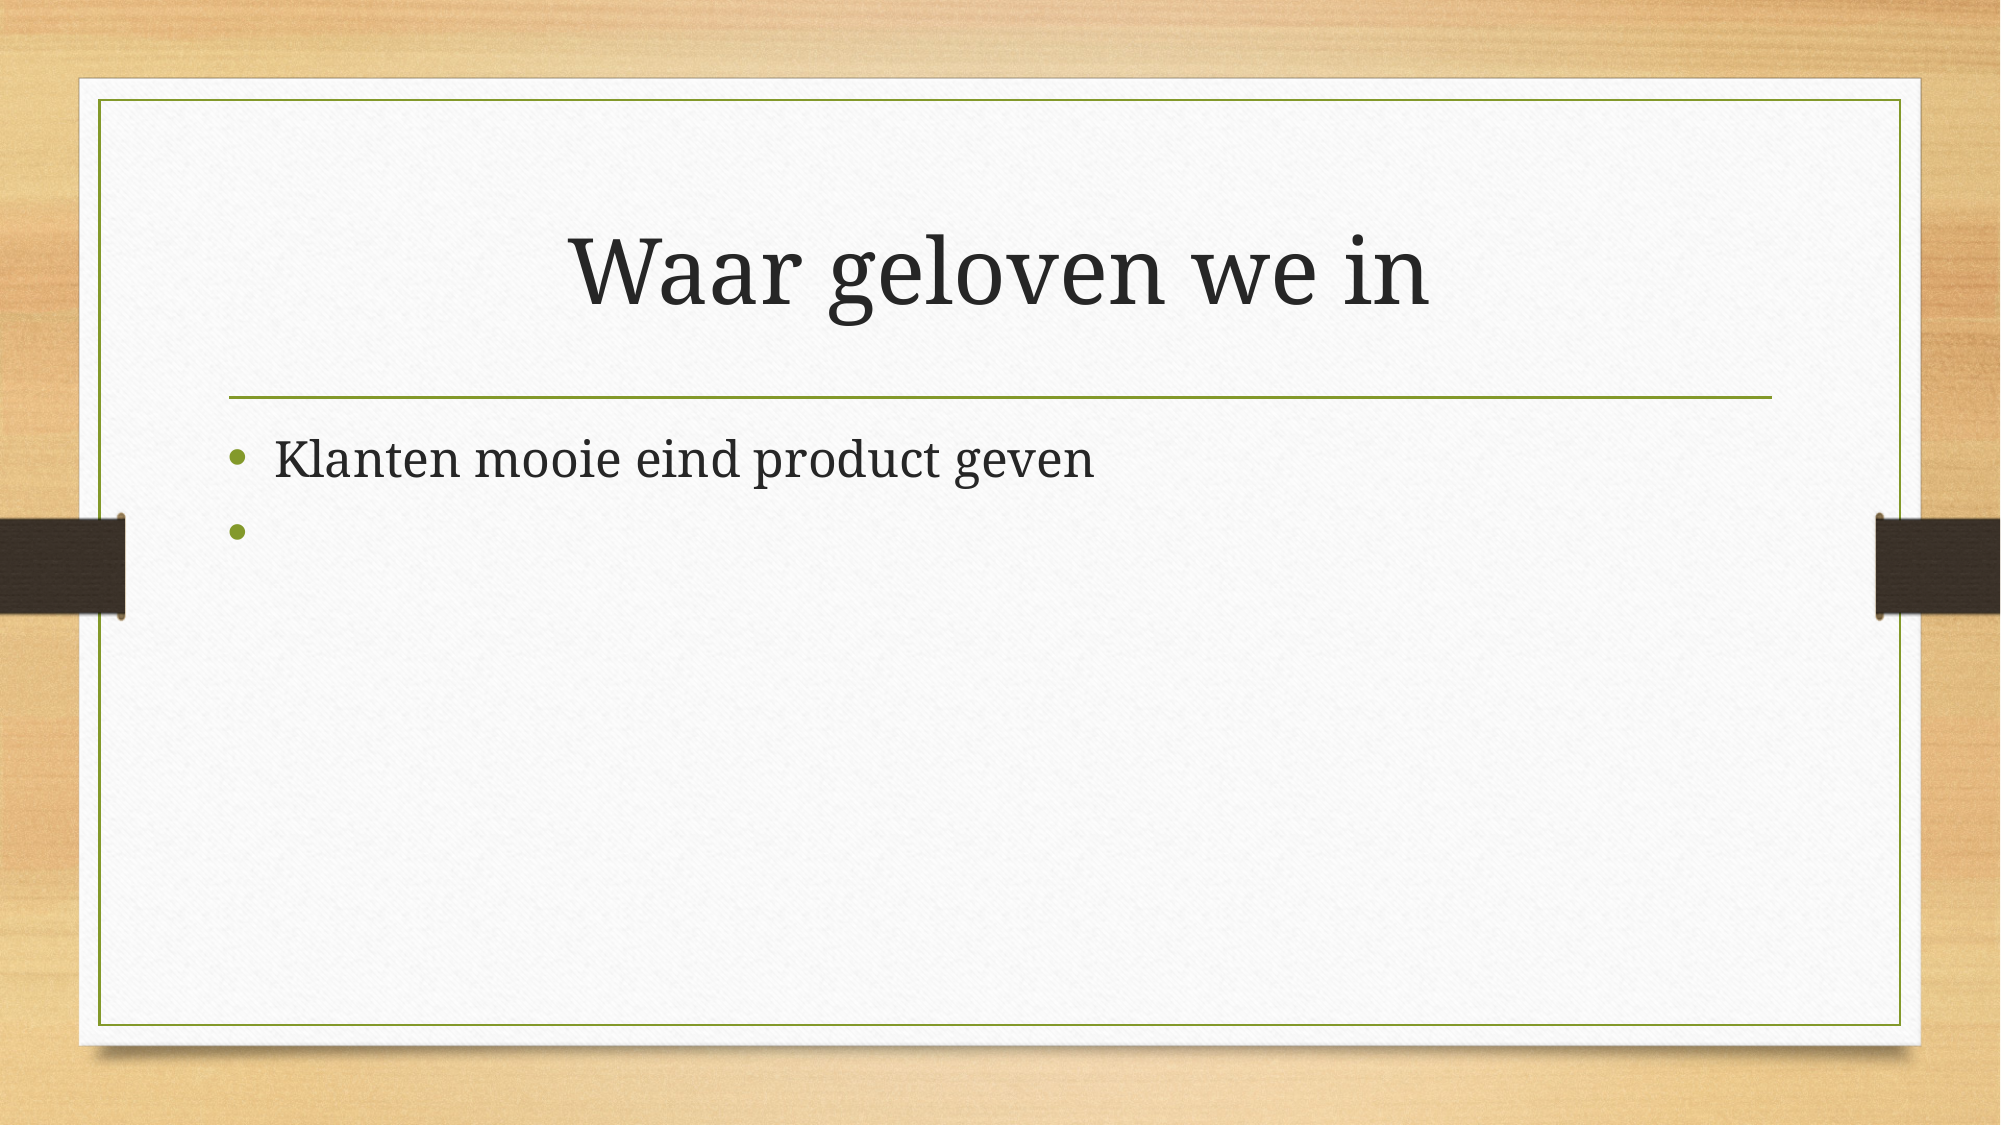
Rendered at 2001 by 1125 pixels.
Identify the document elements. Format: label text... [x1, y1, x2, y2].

list Klanten mooie eind product geven [212, 419, 1788, 964]
title Waar geloven we in [212, 161, 1788, 376]
